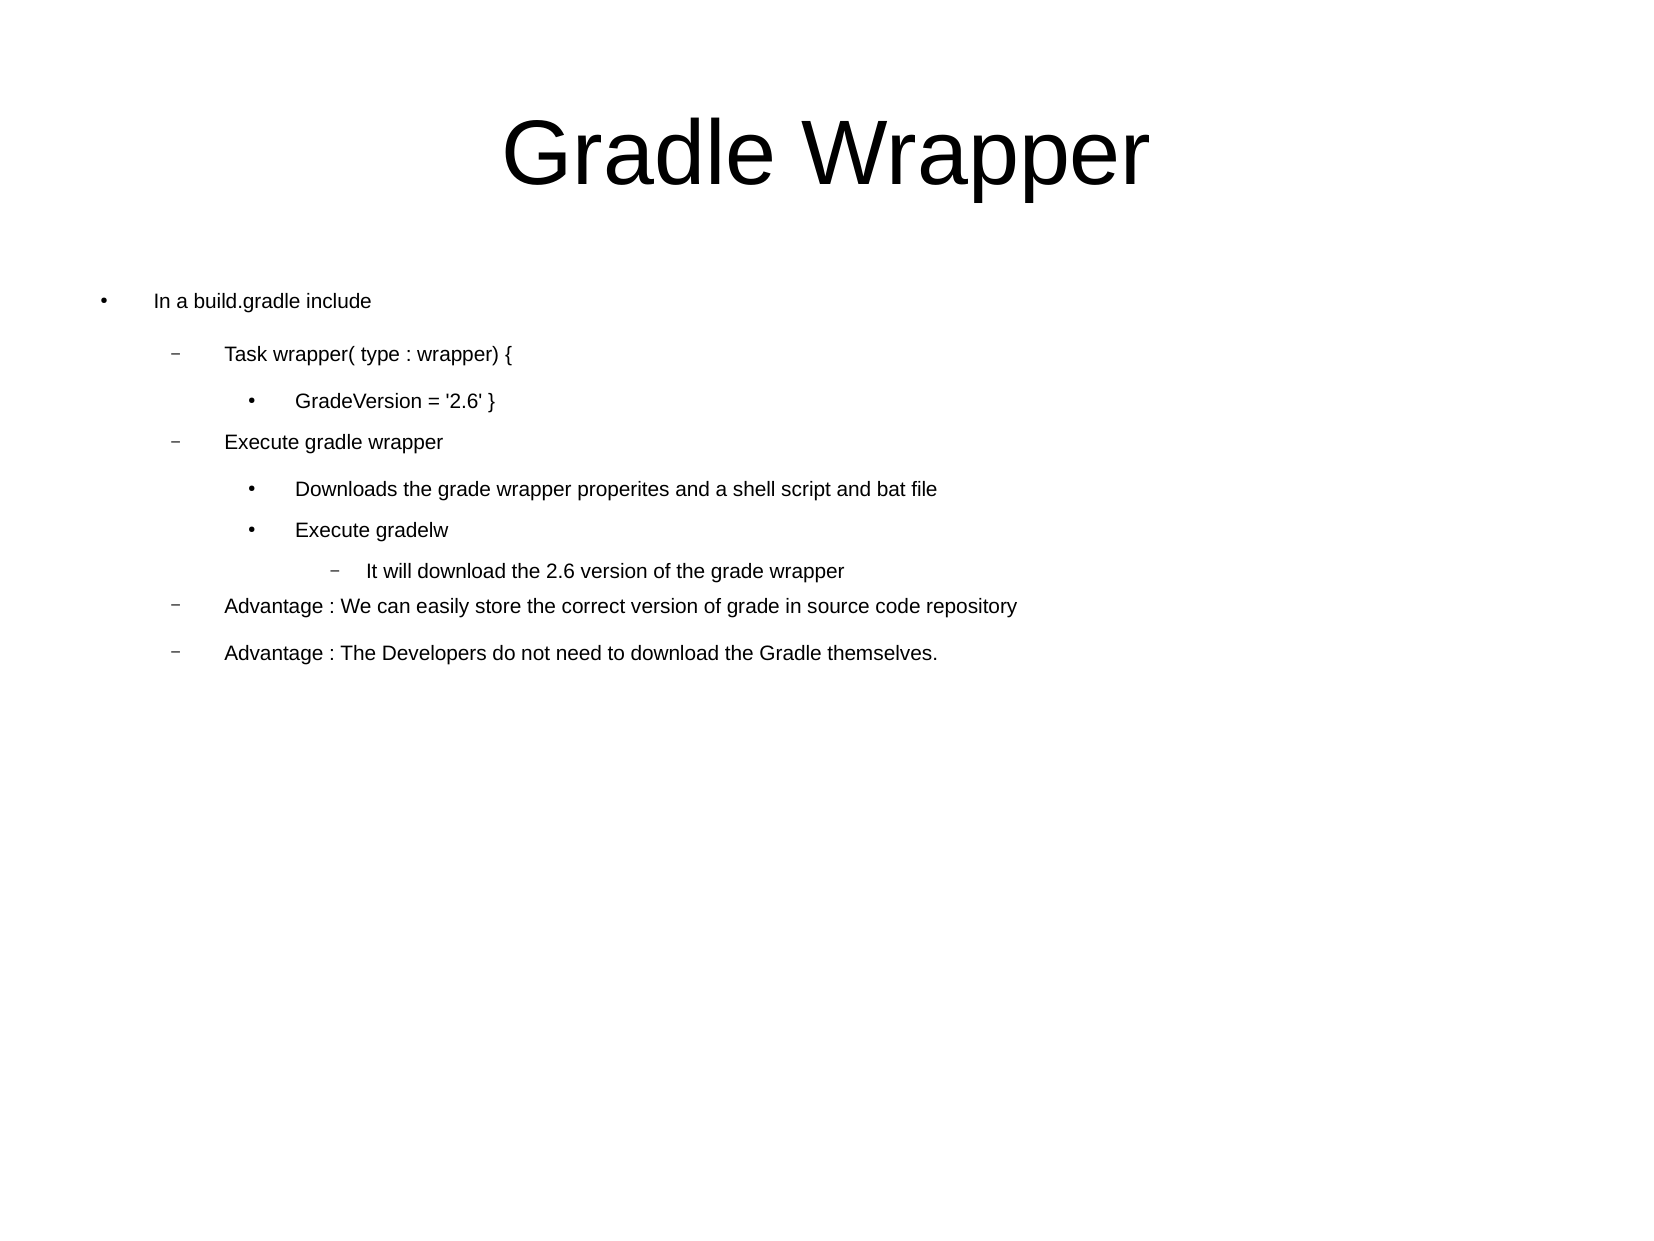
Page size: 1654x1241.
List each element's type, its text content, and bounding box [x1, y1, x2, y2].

title Gradle Wrapper [82, 49, 1571, 257]
list In a build.gradle include Task wrapper( type : wrapper) { GradeVersion = '2.6' } Execute gradle wrapper Downloads the grade wrapper properites and a shell script and bat file Execute gradelw It will download the 2.6 version of the grade wrapper Advantage : We can easily store the correct version of grade in source code repository Advantage : The Developers do not need to download the Gradle themselves. [82, 290, 1571, 1010]
